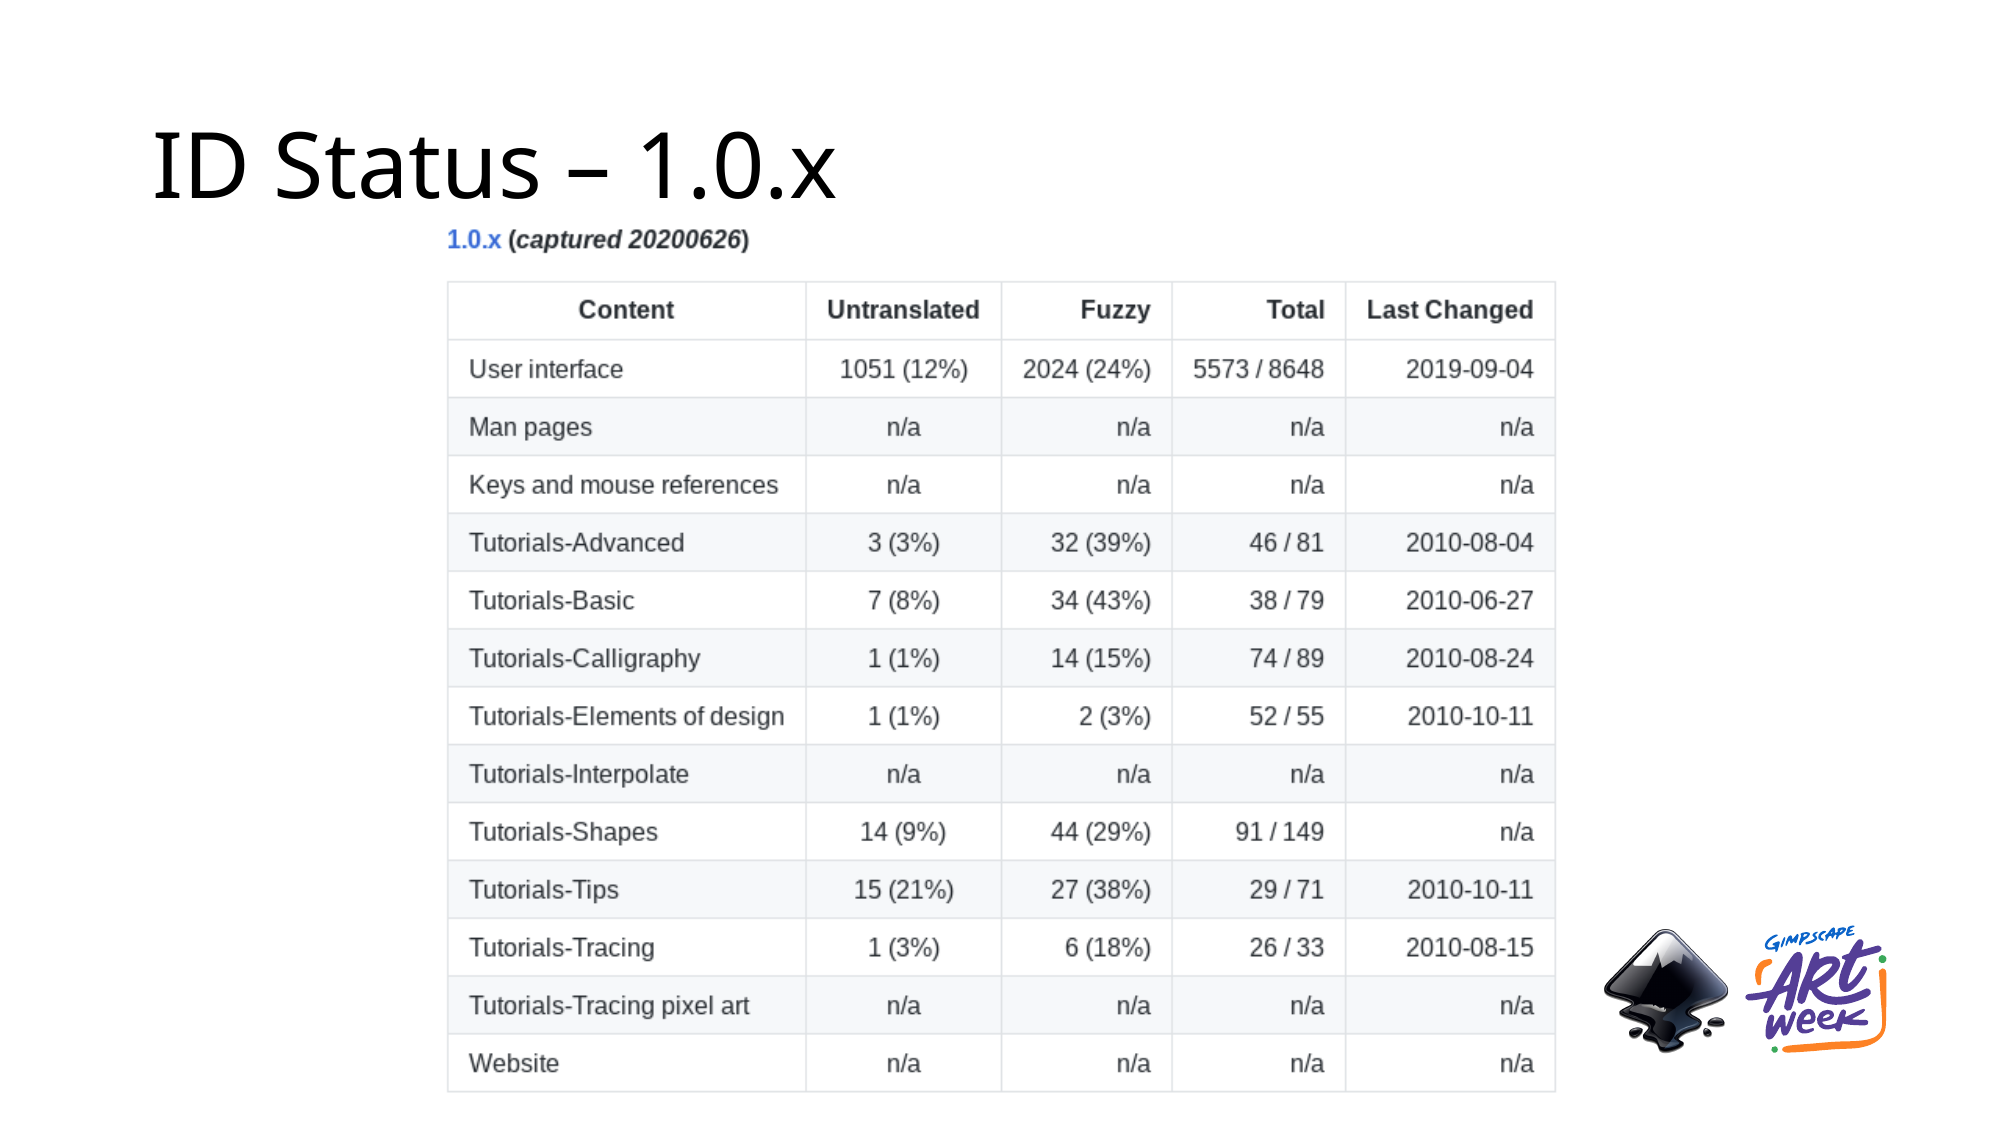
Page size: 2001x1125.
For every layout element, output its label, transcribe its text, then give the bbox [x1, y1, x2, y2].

picture [1595, 921, 1737, 1063]
text_box ID Status – 1.0.x [137, 59, 1863, 277]
picture [427, 211, 1572, 1124]
picture [1742, 915, 1890, 1063]
